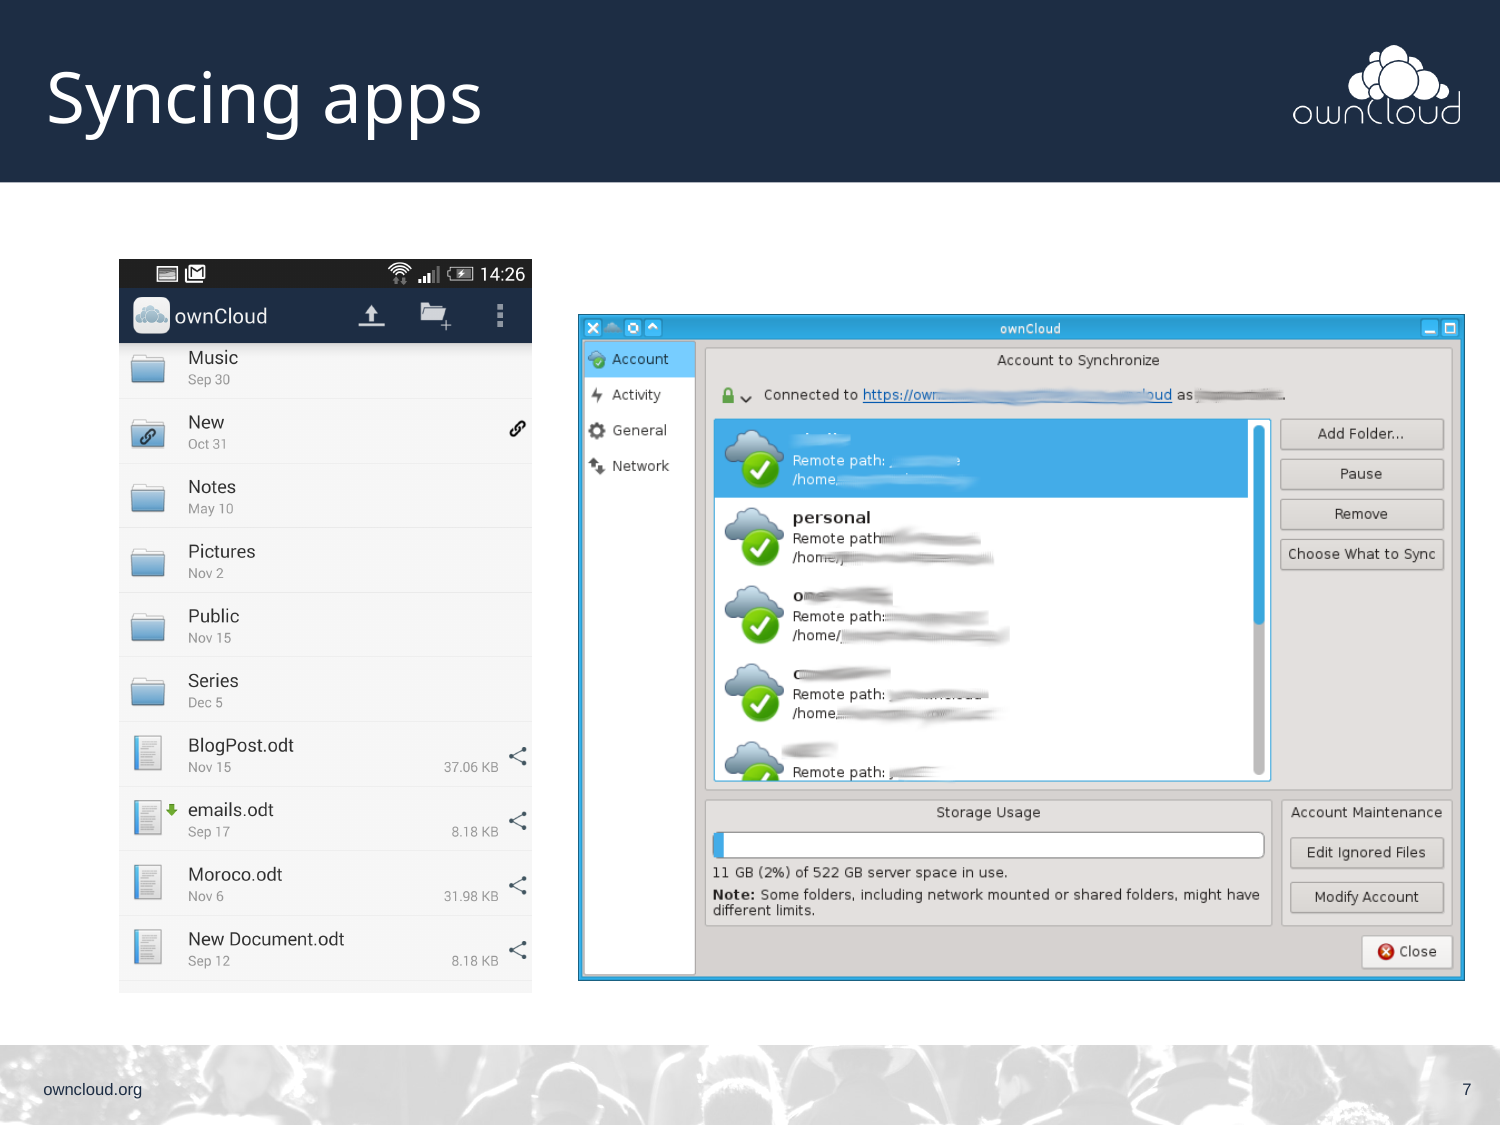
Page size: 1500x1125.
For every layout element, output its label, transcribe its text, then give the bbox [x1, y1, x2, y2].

title Syncing apps [46, 5, 1258, 187]
picture [0, 1045, 1500, 1125]
picture [578, 314, 1465, 981]
picture [1293, 45, 1460, 124]
picture [119, 259, 532, 993]
